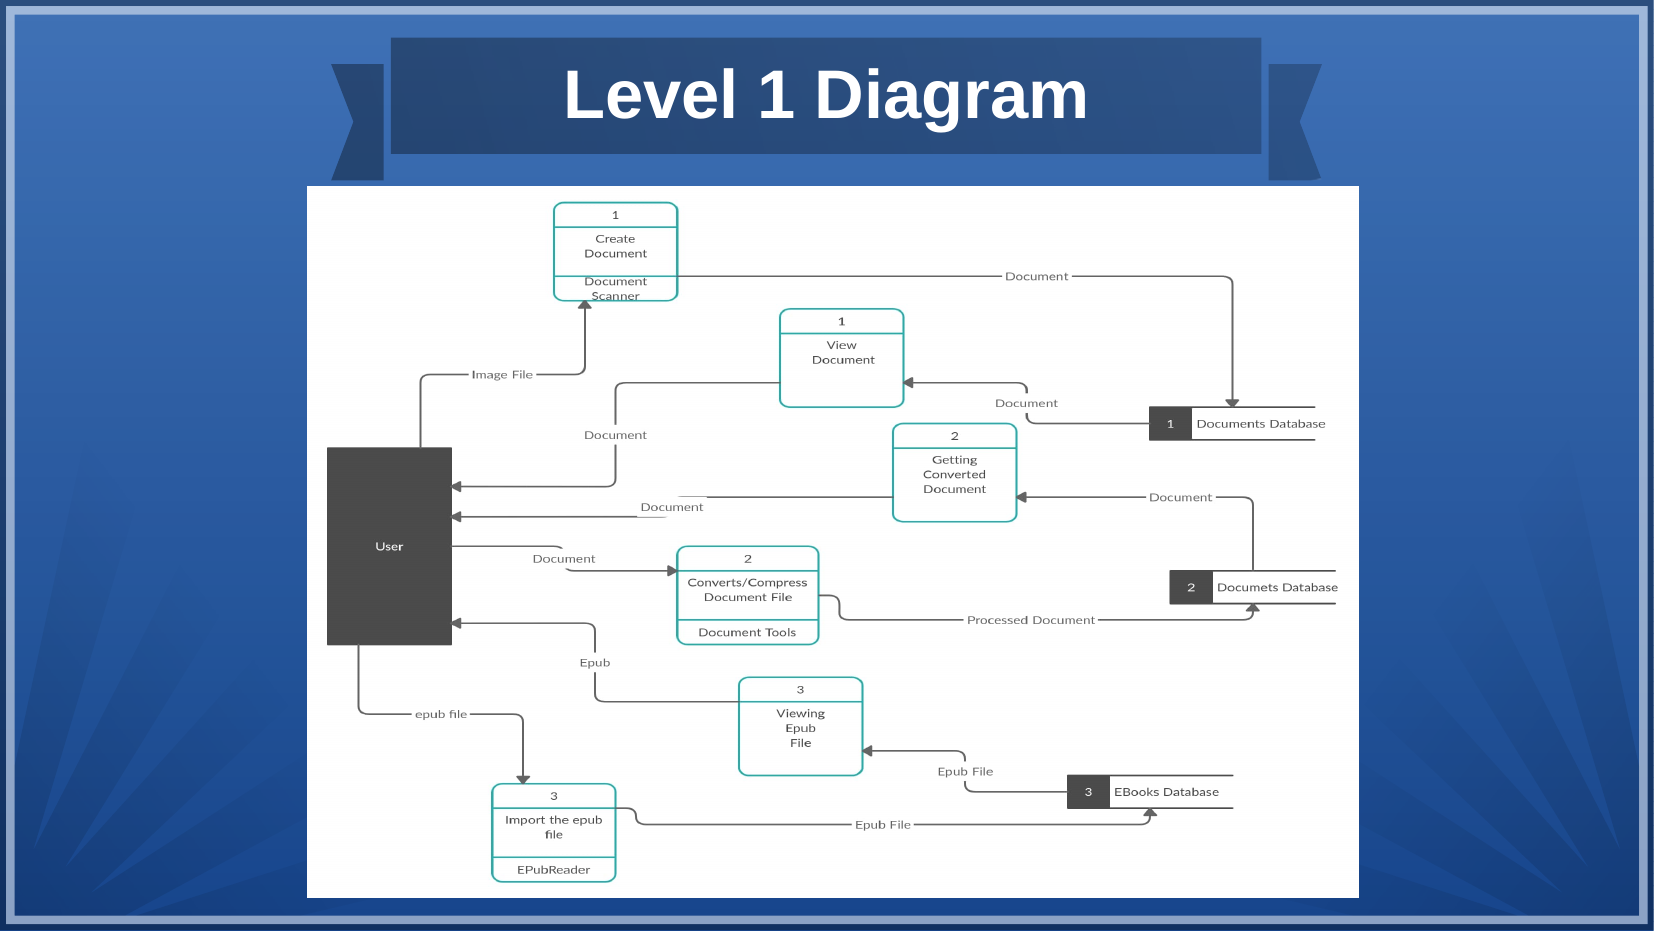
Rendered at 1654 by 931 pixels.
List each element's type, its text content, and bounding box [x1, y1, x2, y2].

picture [307, 186, 1359, 898]
title Level 1 Diagram [389, 35, 1264, 154]
